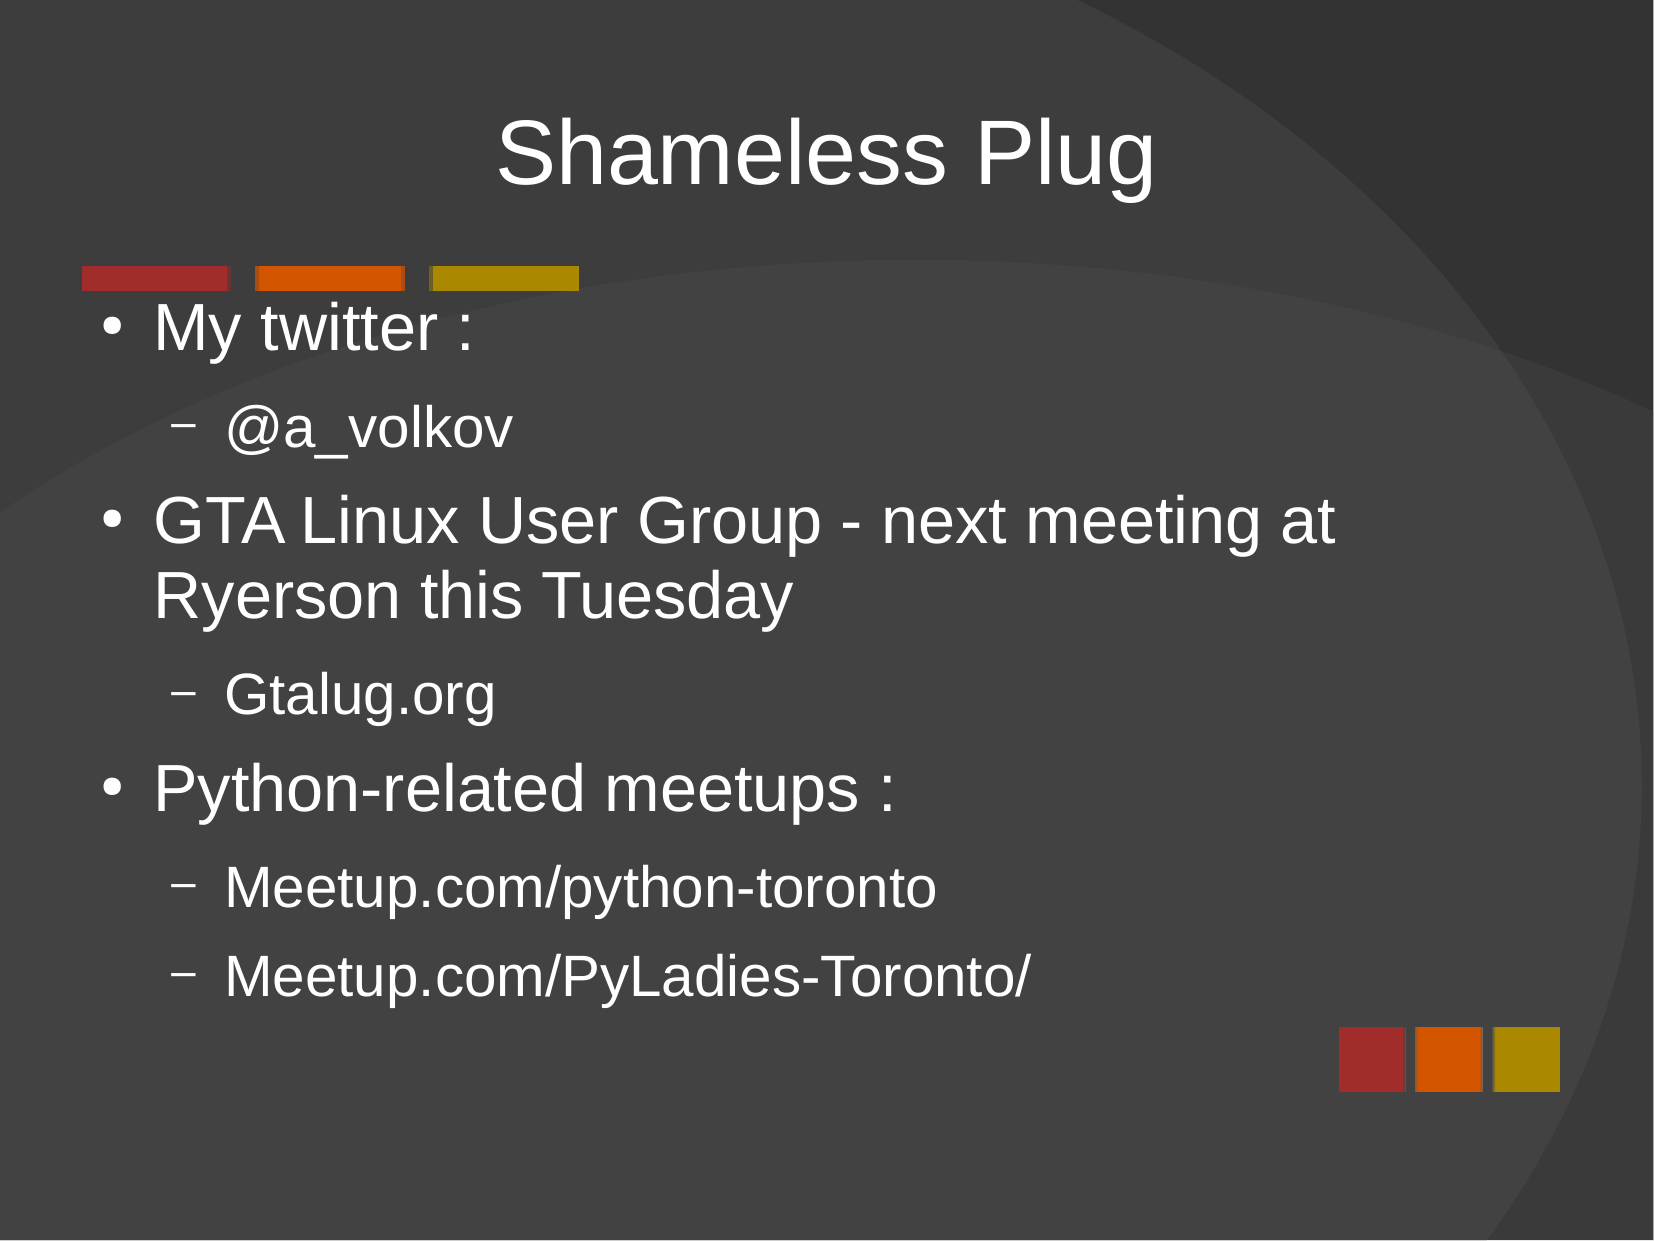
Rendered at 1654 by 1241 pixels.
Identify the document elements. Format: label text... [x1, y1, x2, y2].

list My twitter : @a_volkov GTA Linux User Group - next meeting at Ryerson this Tuesday Gtalug.org Python-related meetups : Meetup.com/python-toronto Meetup.com/PyLadies-Toronto/ [82, 290, 1571, 1010]
title Shameless Plug [82, 49, 1571, 257]
picture [1339, 1027, 1560, 1092]
picture [82, 266, 579, 290]
